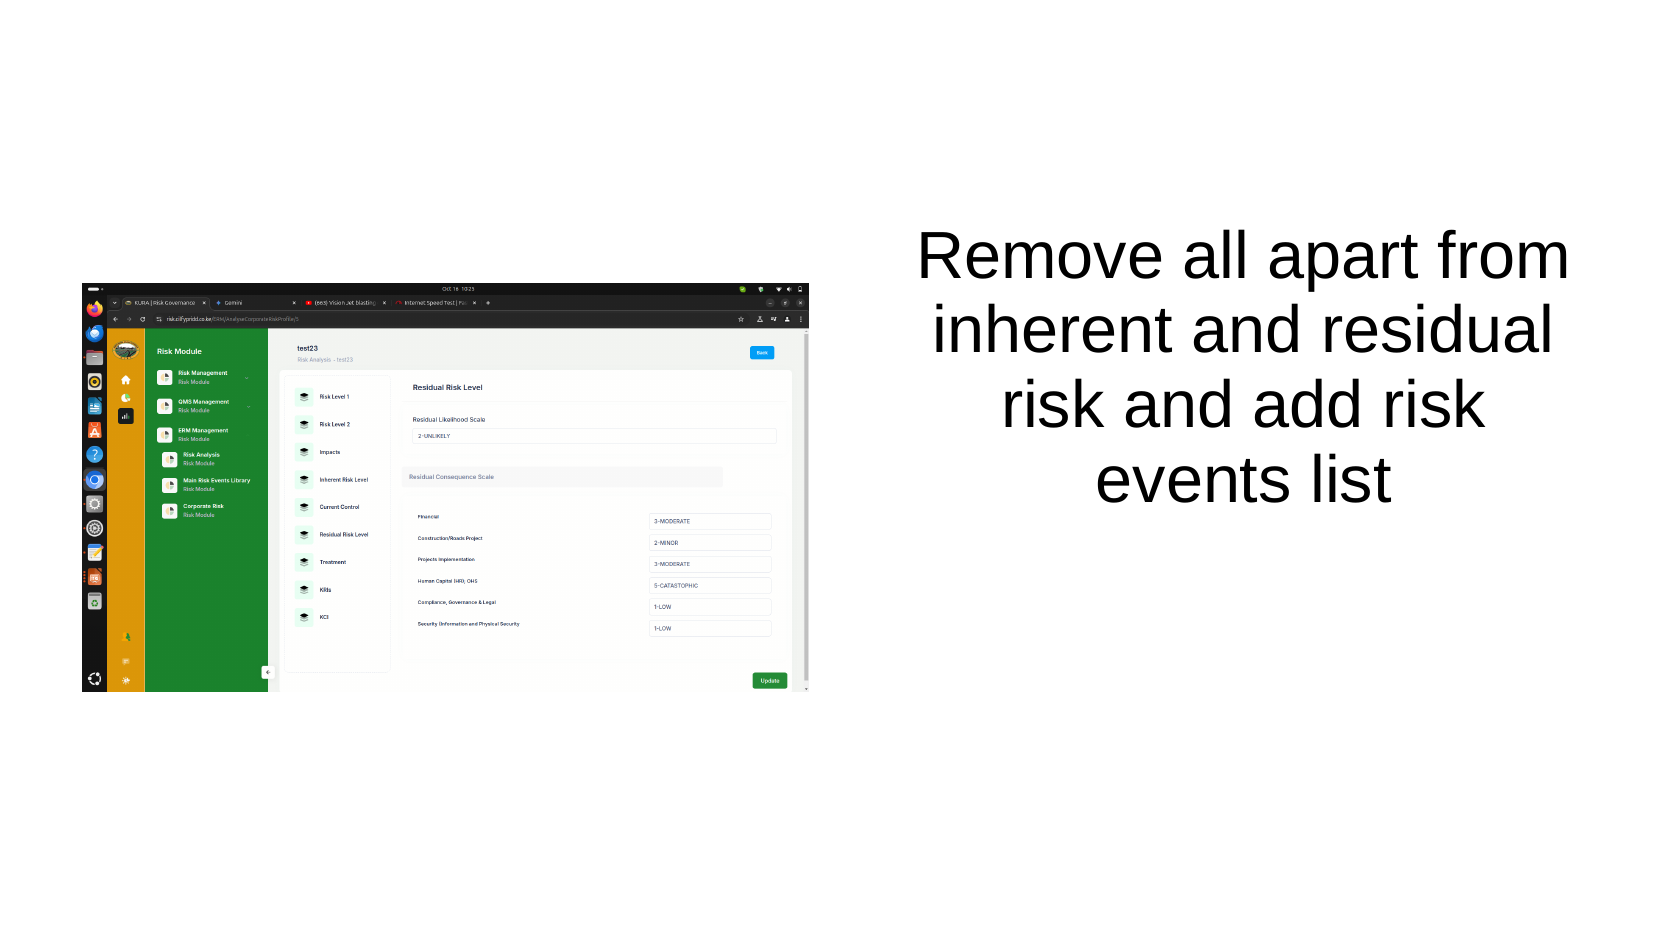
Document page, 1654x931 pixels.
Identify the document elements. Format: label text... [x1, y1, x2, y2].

list Remove all apart from inherent and residual risk and add risk events list [845, 217, 1572, 758]
picture [82, 283, 809, 692]
